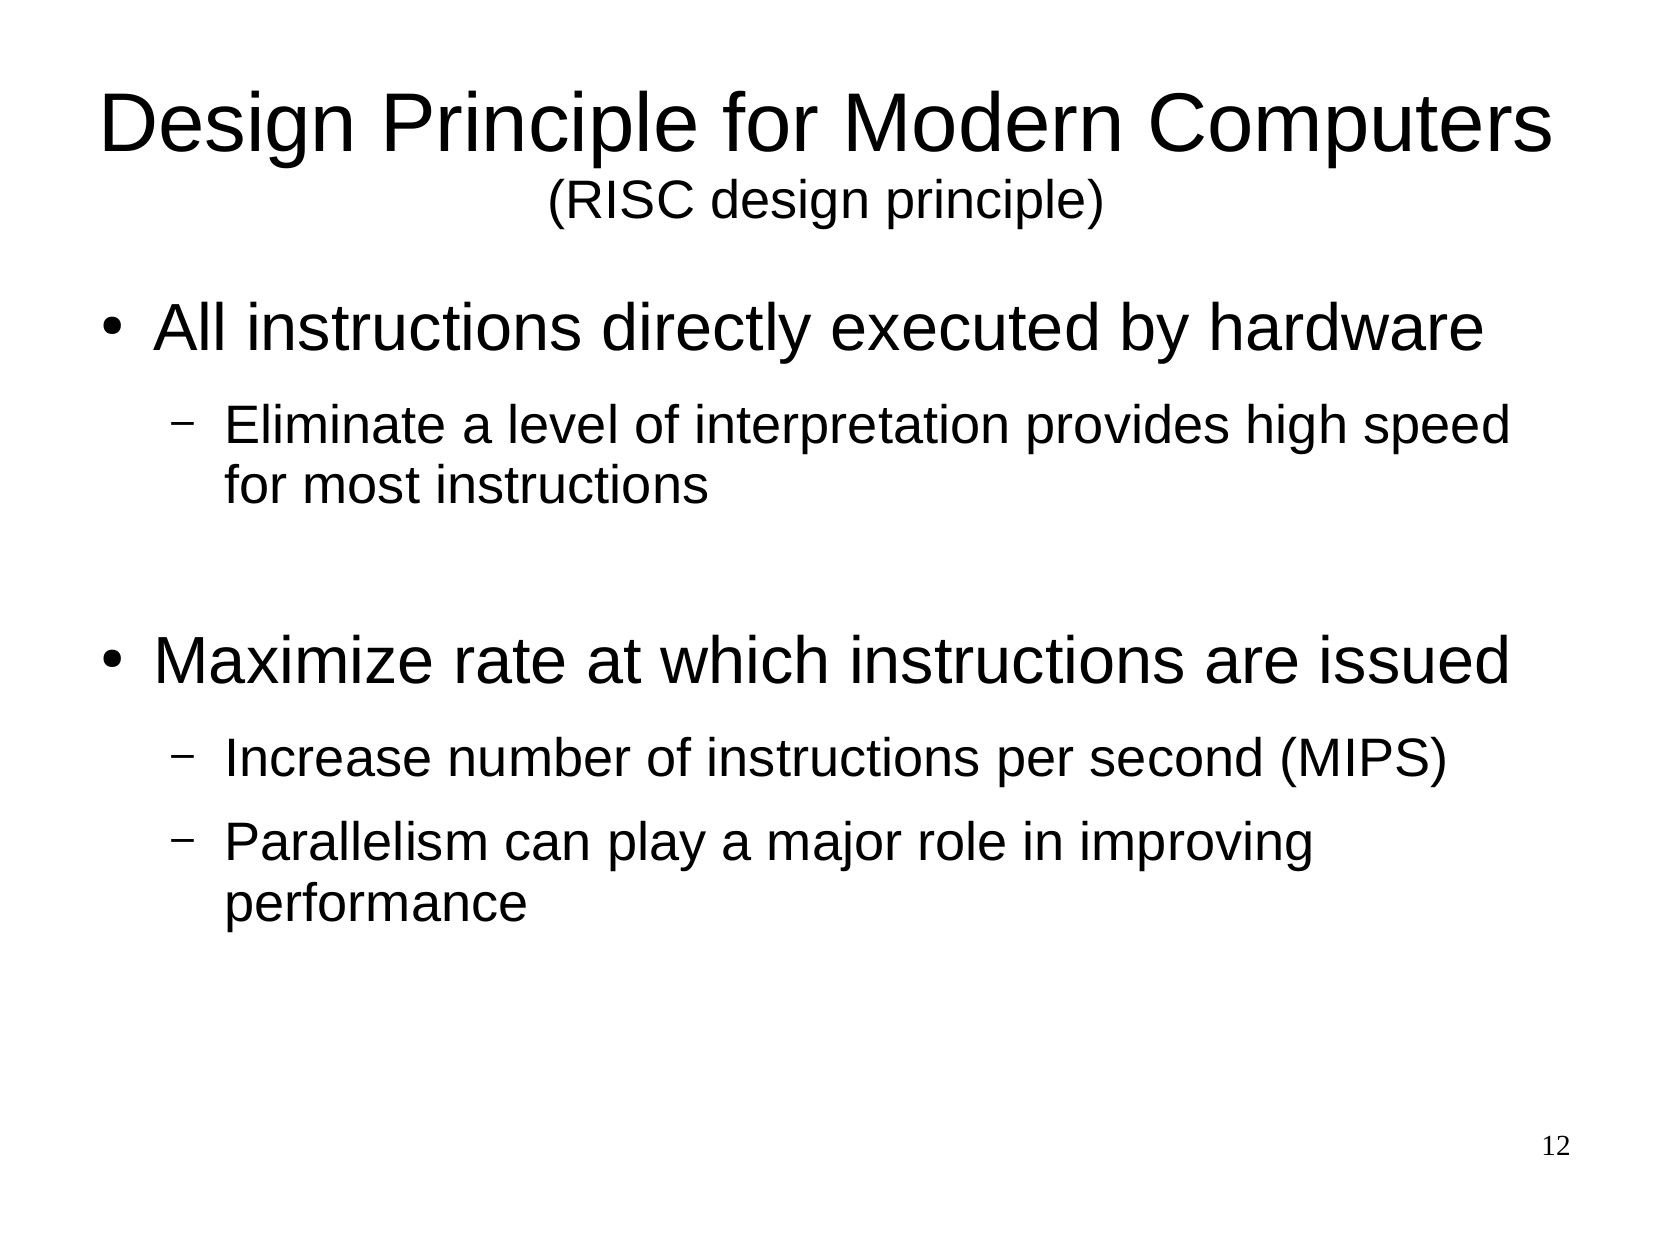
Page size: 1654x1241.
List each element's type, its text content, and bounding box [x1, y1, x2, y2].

list All instructions directly executed by hardware Eliminate a level of interpretation provides high speed for most instructions Maximize rate at which instructions are issued Increase number of instructions per second (MIPS) Parallelism can play a major role in improving performance [82, 290, 1538, 1010]
title Design Principle for Modern Computers (RISC design principle) [82, 49, 1571, 257]
